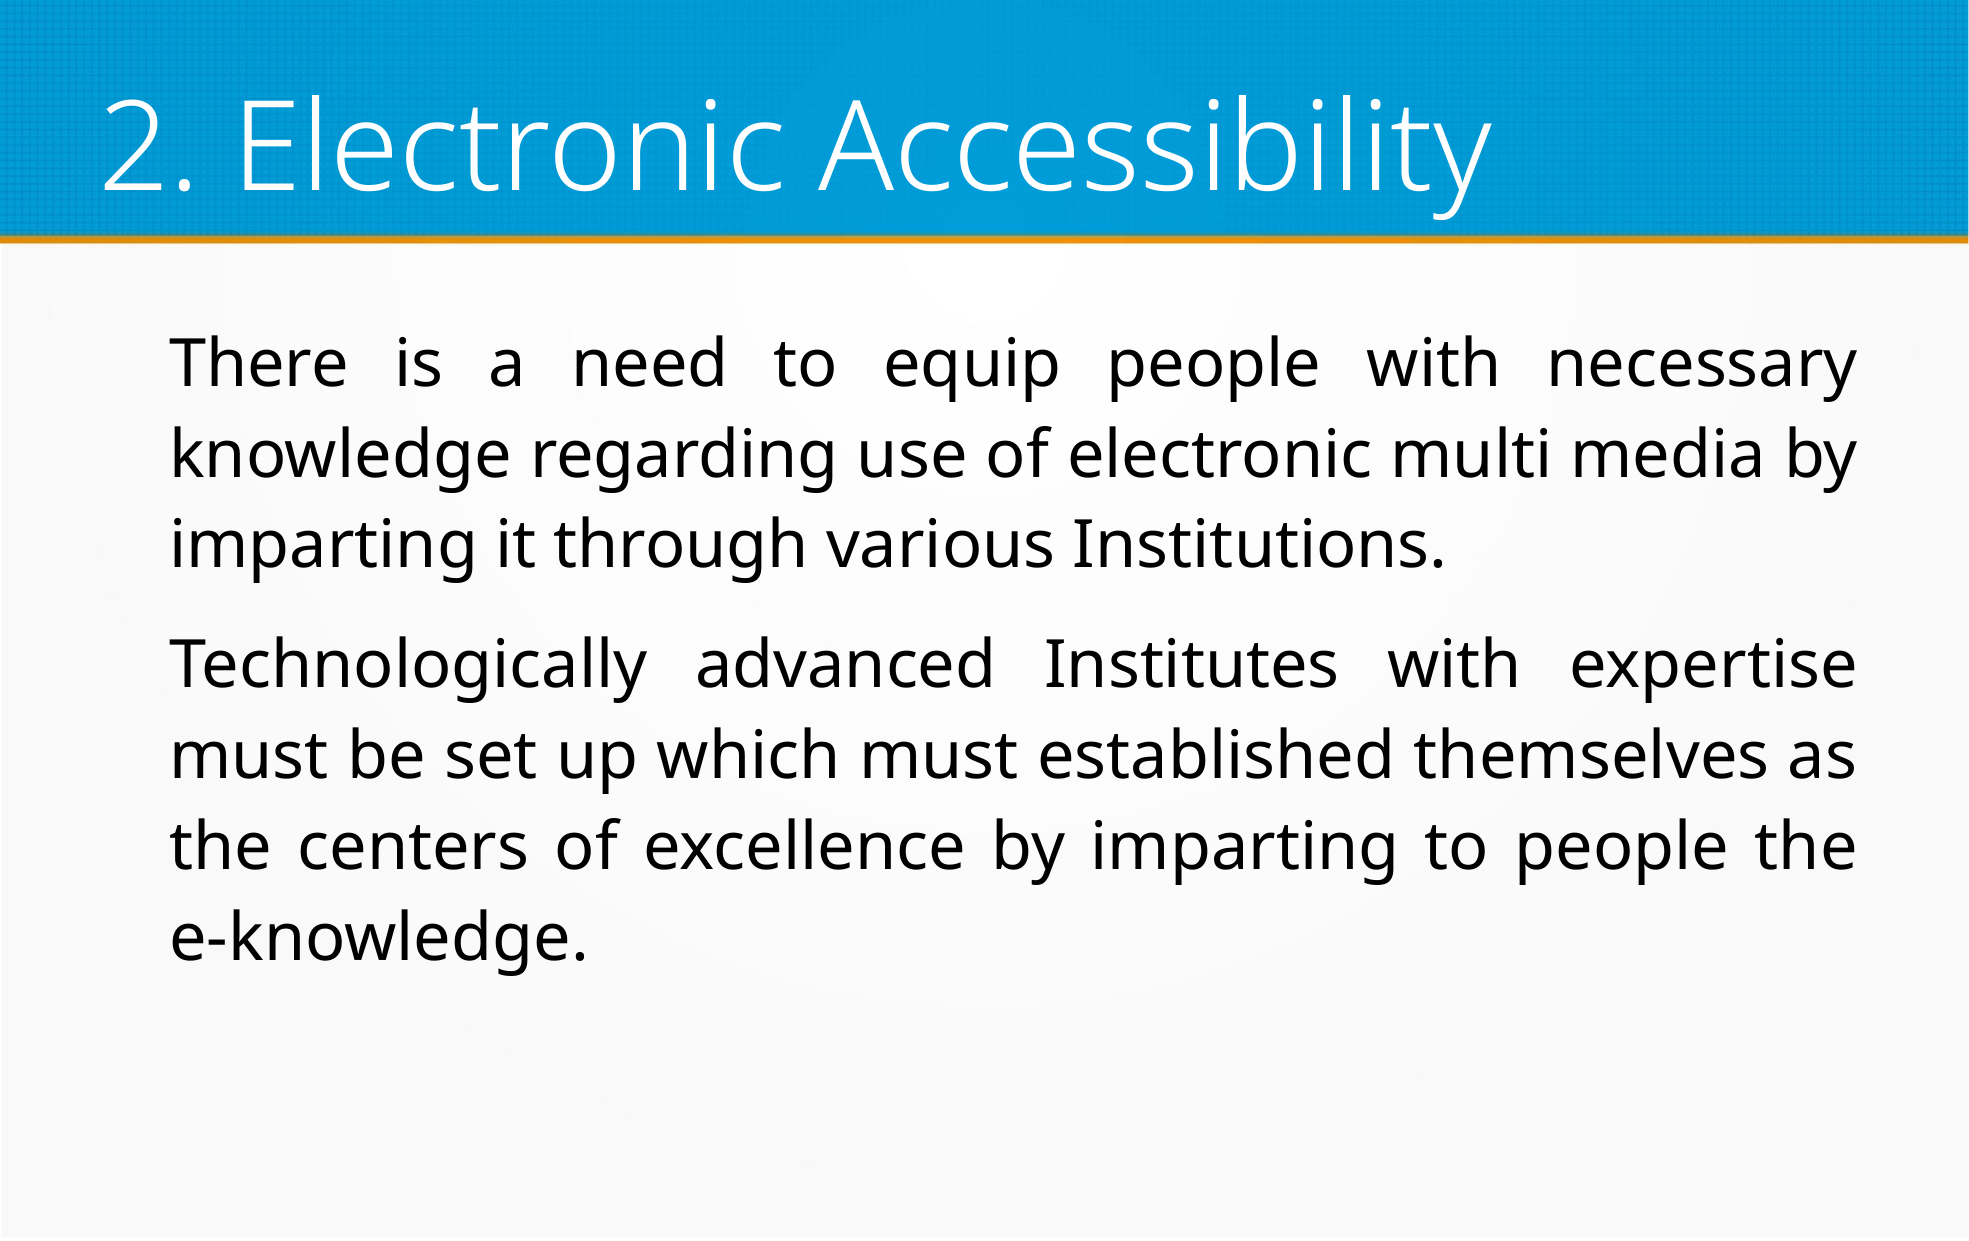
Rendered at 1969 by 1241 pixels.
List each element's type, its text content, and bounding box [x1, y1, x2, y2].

picture [0, 233, 1969, 1241]
list There is a need to equip people with necessary knowledge regarding use of electronic multi media by imparting it through various Institutions. Technologically advanced Institutes with expertise must be set up which must established themselves as the centers of excellence by imparting to people the e-knowledge. [98, 315, 1861, 1081]
title 2. Electronic Accessibility [98, 19, 1870, 227]
